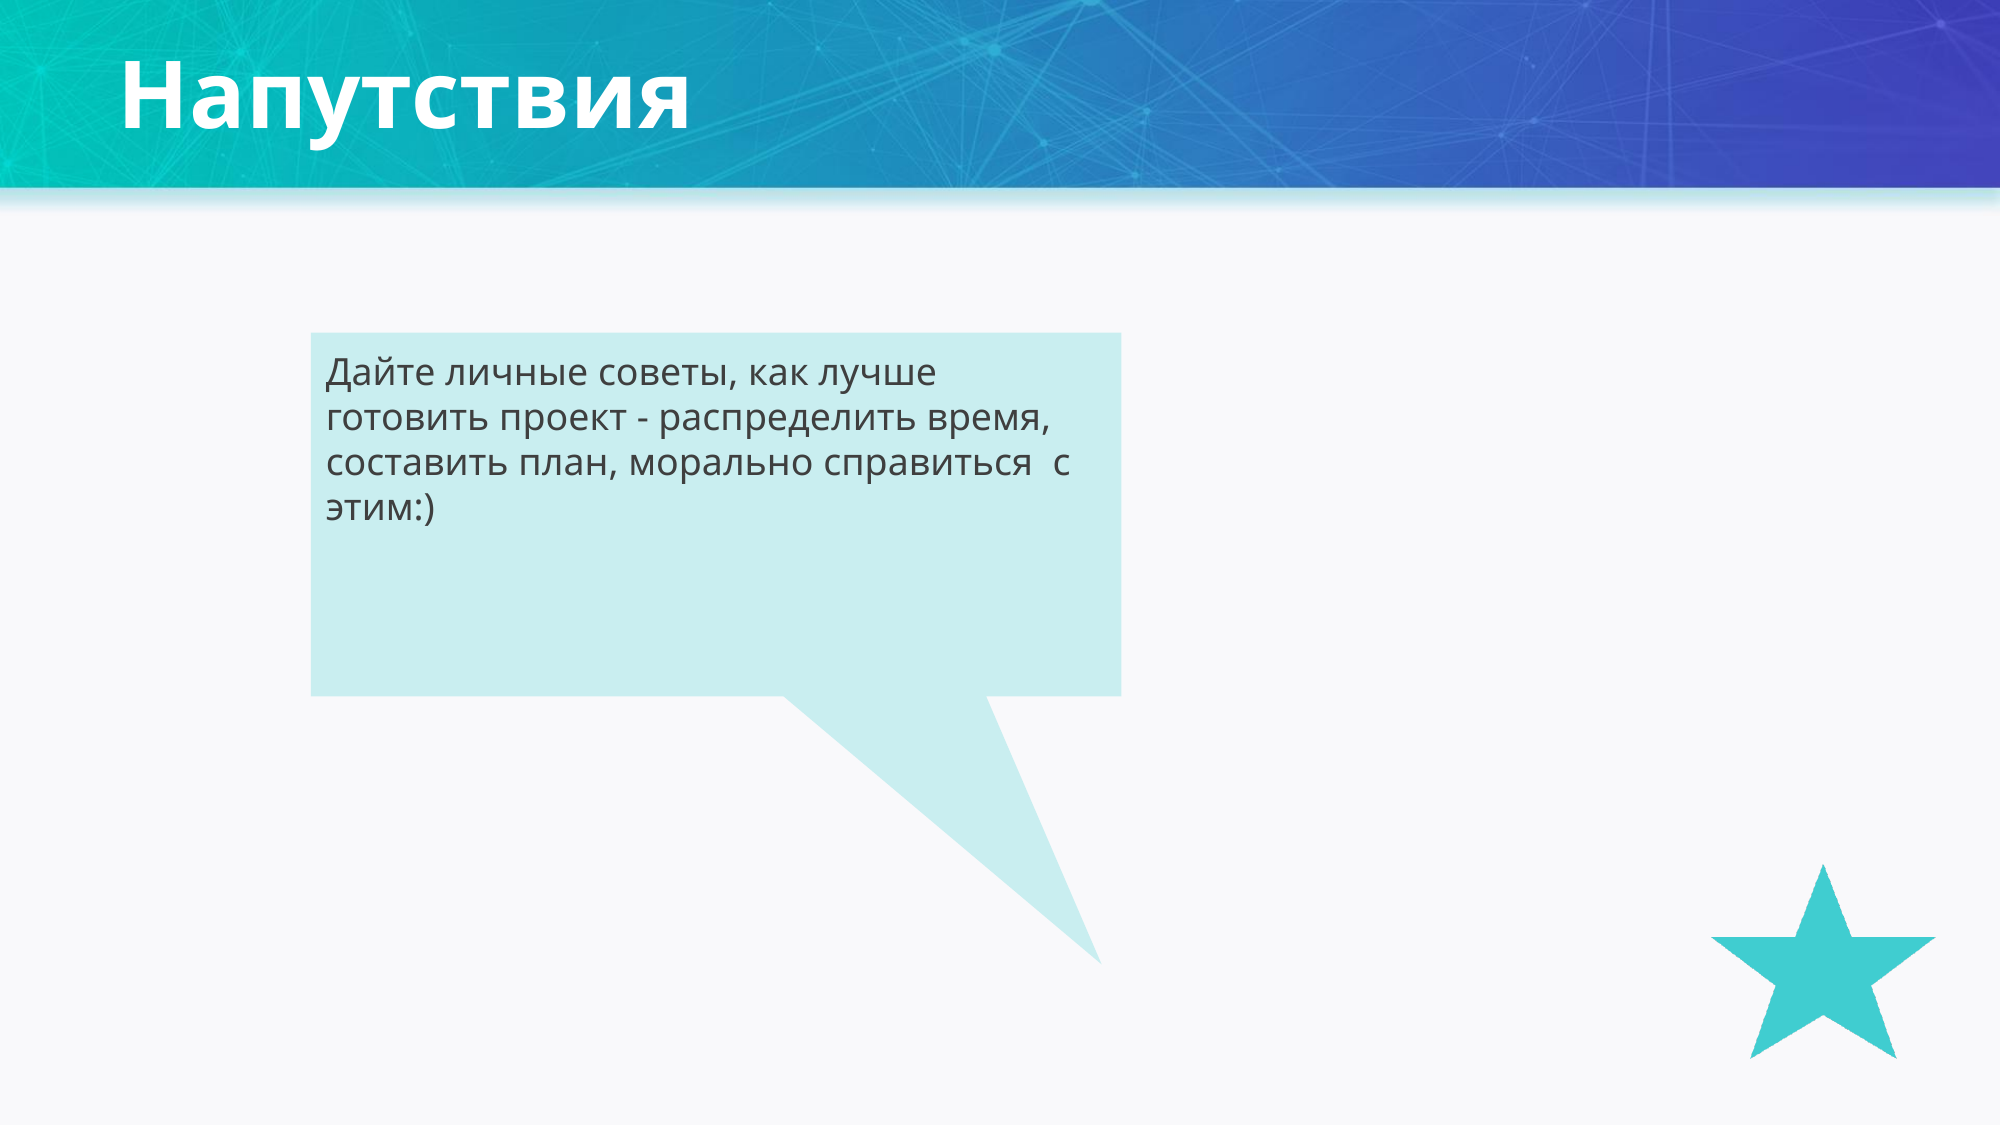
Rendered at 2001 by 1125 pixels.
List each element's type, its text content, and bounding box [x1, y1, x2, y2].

text_box Напутствия [117, 57, 1882, 140]
picture [0, 0, 2000, 1125]
text_box Дайте личные советы, как лучше готовить проект - распределить время, составить план, морально справиться с этим:) [310, 332, 1122, 965]
